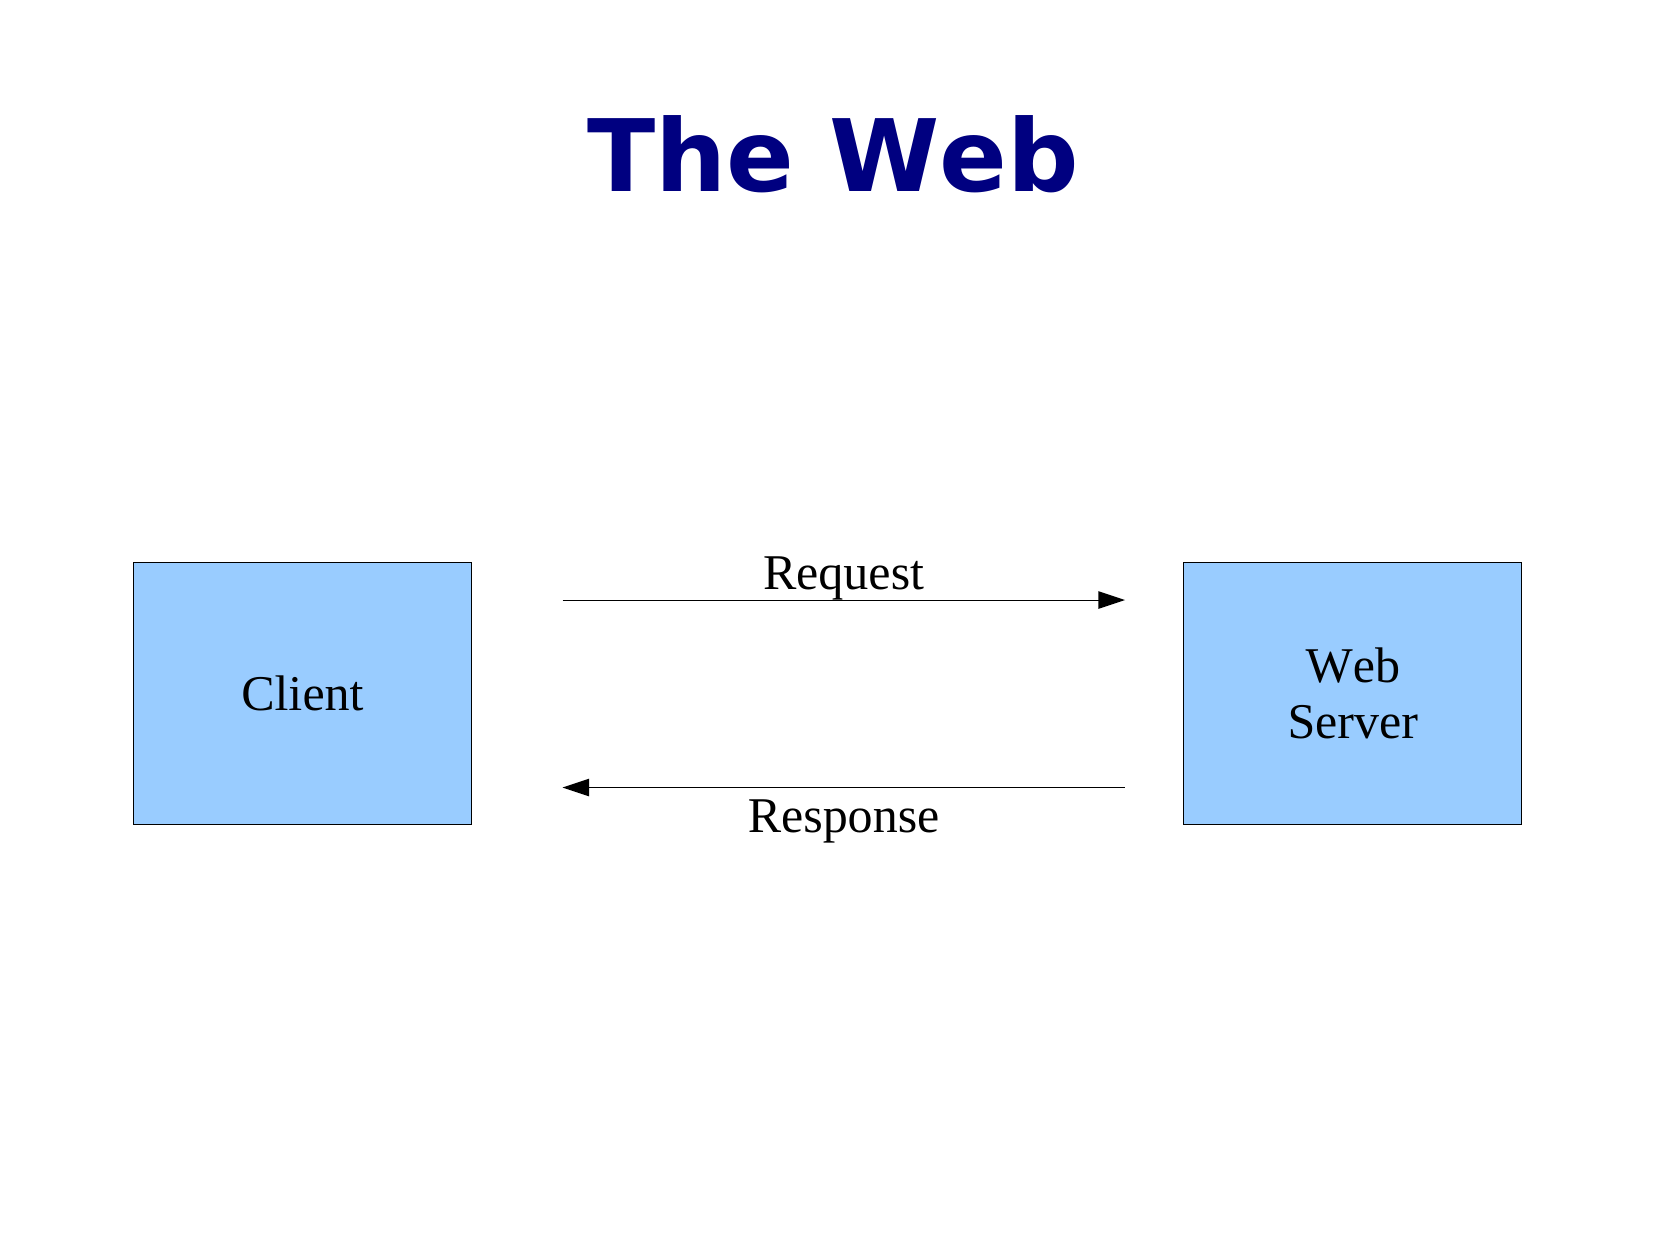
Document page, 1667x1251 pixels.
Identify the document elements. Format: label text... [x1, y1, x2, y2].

text_box Client [133, 562, 472, 825]
text_box Web Server [1183, 562, 1522, 825]
title The Web [124, 98, 1542, 332]
